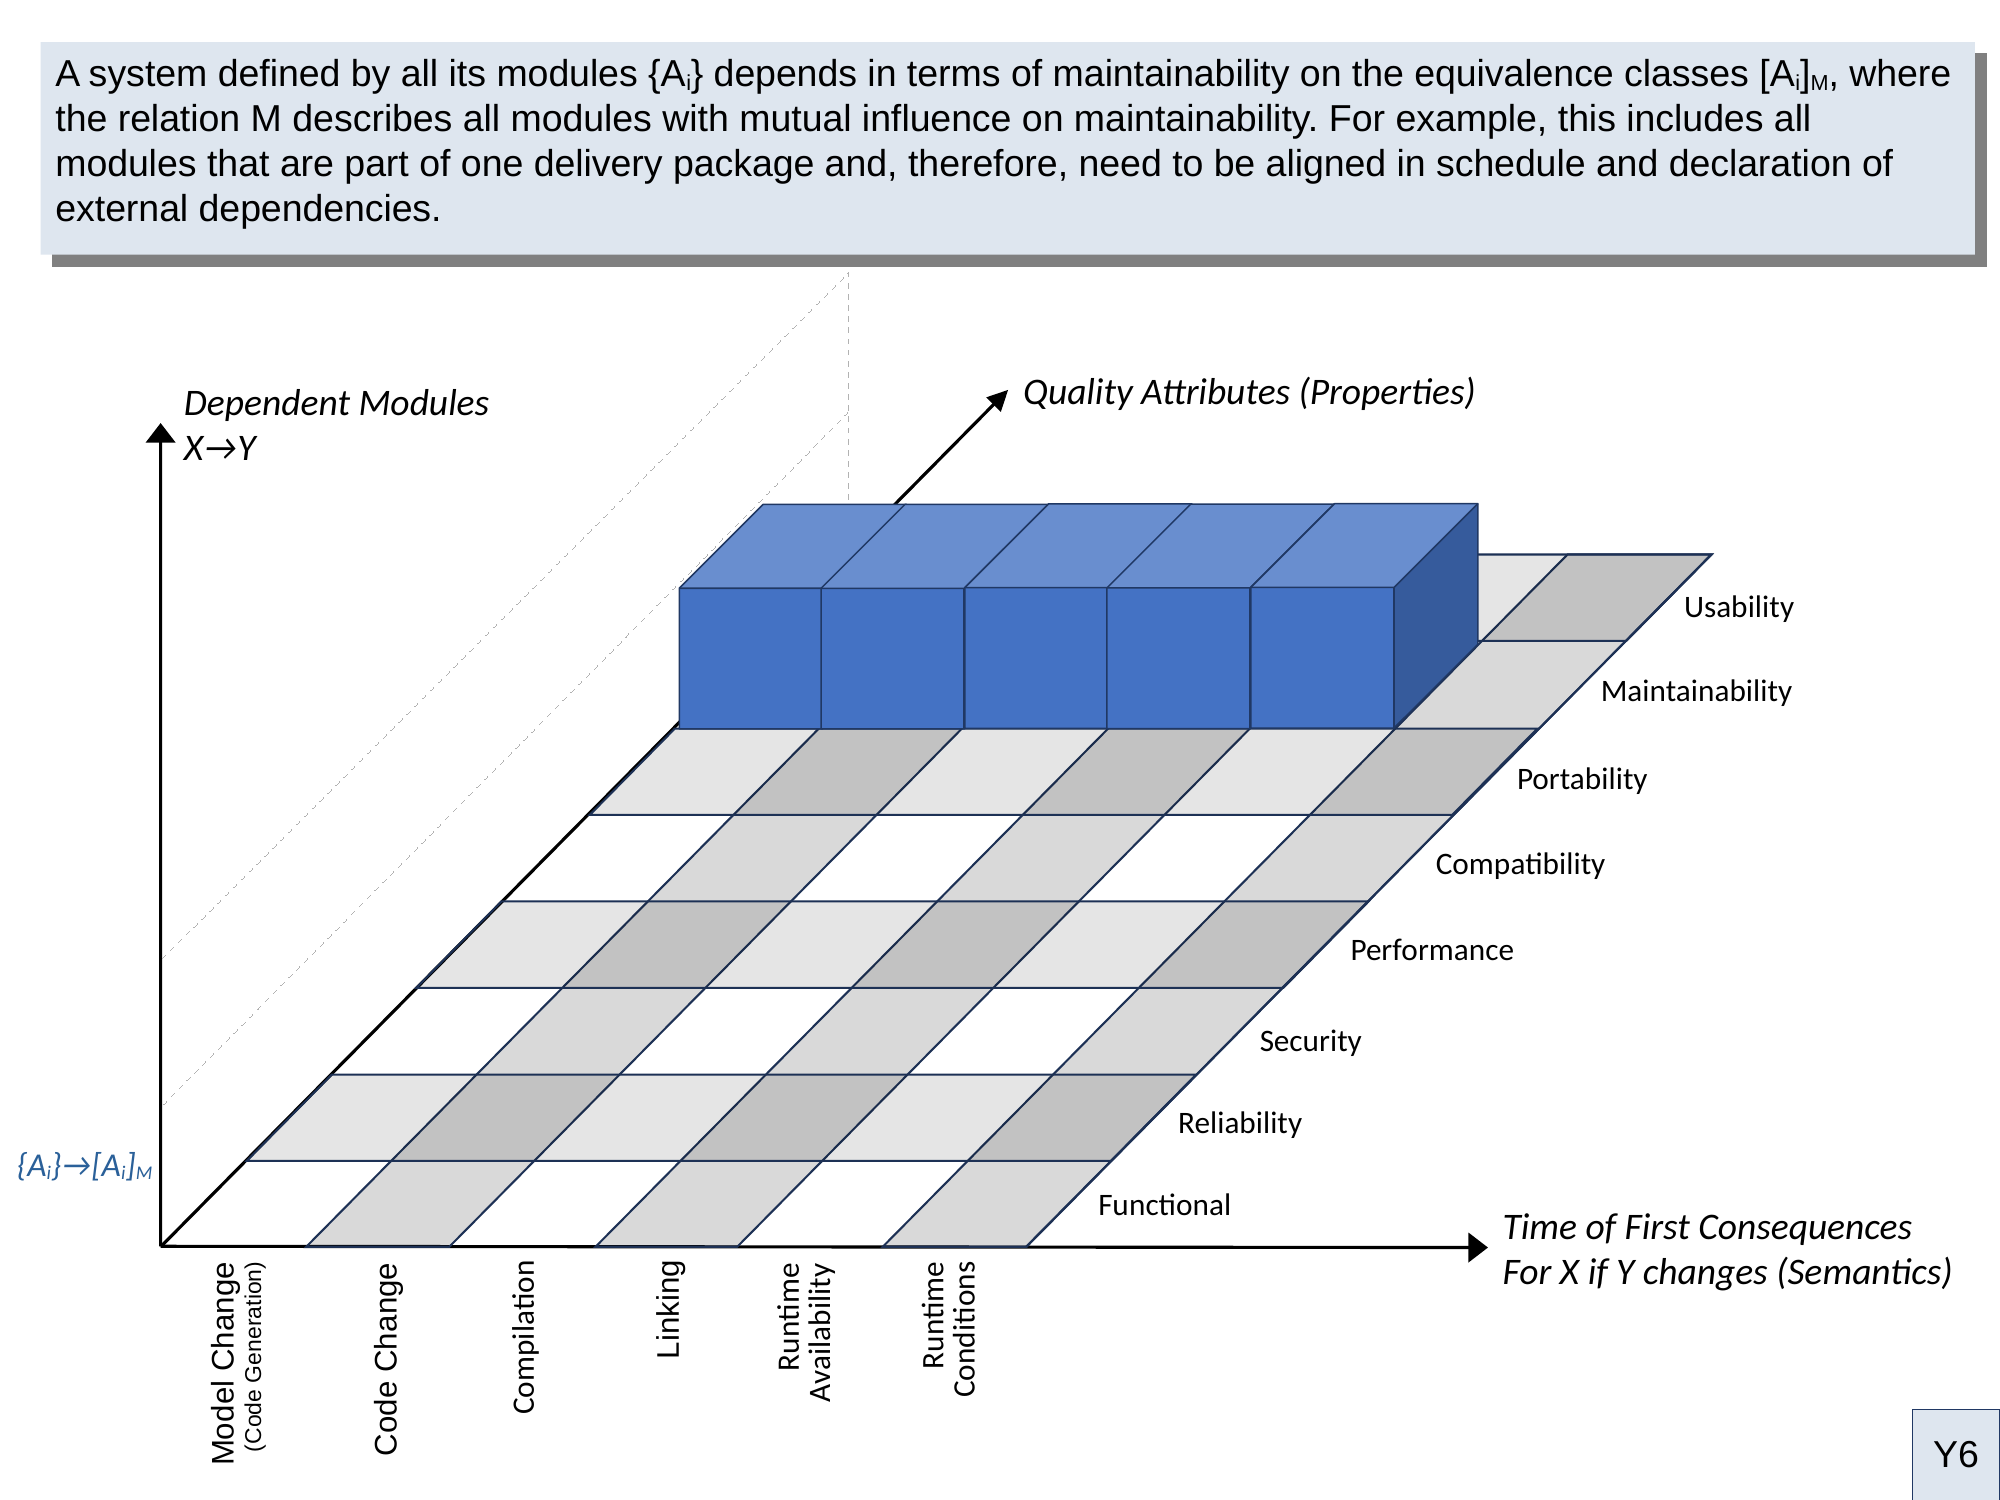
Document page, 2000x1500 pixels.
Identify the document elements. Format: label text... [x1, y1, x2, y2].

text_box Compilation [503, 1245, 560, 1480]
text_box Time of First Consequences For X if Y changes (Semantics) [1487, 1195, 1969, 1300]
text_box Runtime Availability [768, 1248, 863, 1455]
text_box {Ai}→[Ai]M [0, 645, 184, 1226]
text_box A system defined by all its modules {Ai} depends in terms of maintainability on the equivalence classes [Ai]M, where the relation M describes all modules with mutual influence on maintainability. For example, this includes all modules that are part of one delivery package and, therefore, need to be aligned in schedule and declaration of external dependencies. [40, 42, 1975, 255]
text_box Runtime Conditions [912, 1246, 1007, 1480]
text_box Security [1245, 1012, 1428, 1065]
text_box [246, 505, 1709, 1247]
text_box Portability [1502, 751, 1728, 804]
text_box Usability [1669, 578, 1820, 631]
text_box Model Change (Code Generation) [198, 1246, 290, 1484]
text_box Functional [1083, 1177, 1301, 1230]
text_box Performance [1328, 921, 1640, 975]
text_box Reliability [1163, 1094, 1359, 1147]
text_box Compatibility [1420, 835, 1694, 889]
text_box Y6 [1912, 1409, 2000, 1500]
text_box Quality Attributes (Properties) [1008, 359, 1491, 420]
text_box Linking [643, 1247, 704, 1480]
text_box Dependent Modules X→Y [160, 325, 505, 521]
text_box Maintainability [1585, 663, 1813, 716]
text_box Code Change [361, 1247, 422, 1480]
